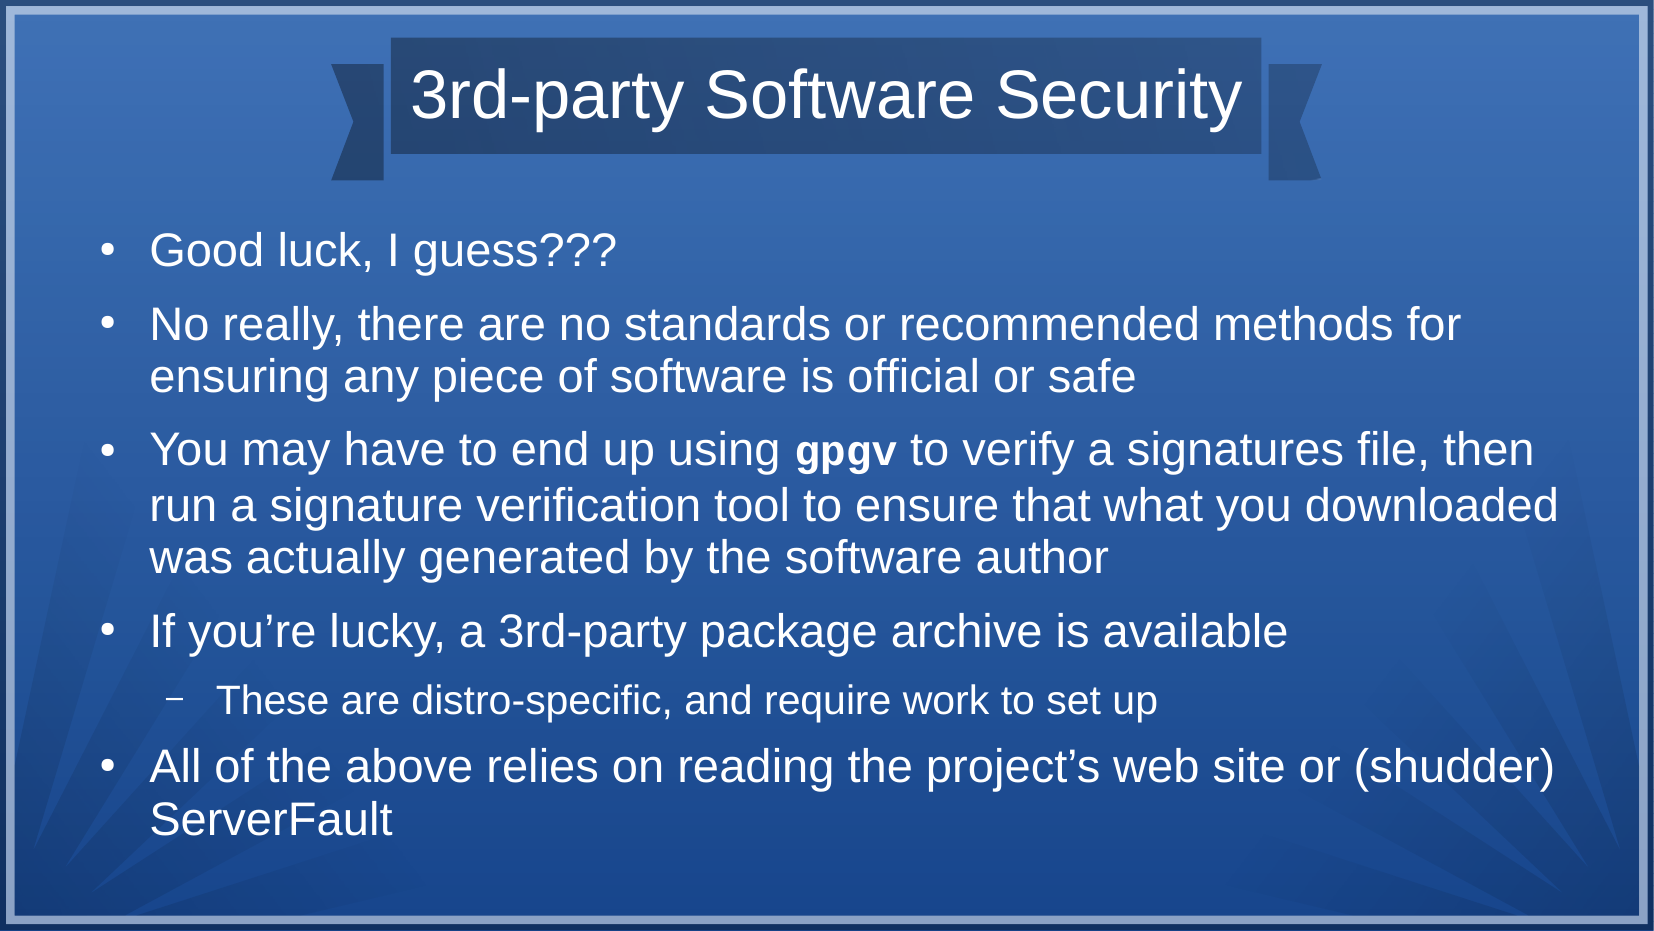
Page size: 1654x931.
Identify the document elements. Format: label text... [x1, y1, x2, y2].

title 3rd-party Software Security [389, 35, 1264, 154]
list Good luck, I guess??? No really, there are no standards or recommended methods for ensuring any piece of software is official or safe You may have to end up using gpgv to verify a signatures file, then run a signature verification tool to ensure that what you downloaded was actually generated by the software author If you’re lucky, a 3rd-party package archive is available These are distro-specific, and require work to set up All of the above relies on reading the project’s web site or (shudder) ServerFault [82, 224, 1571, 848]
